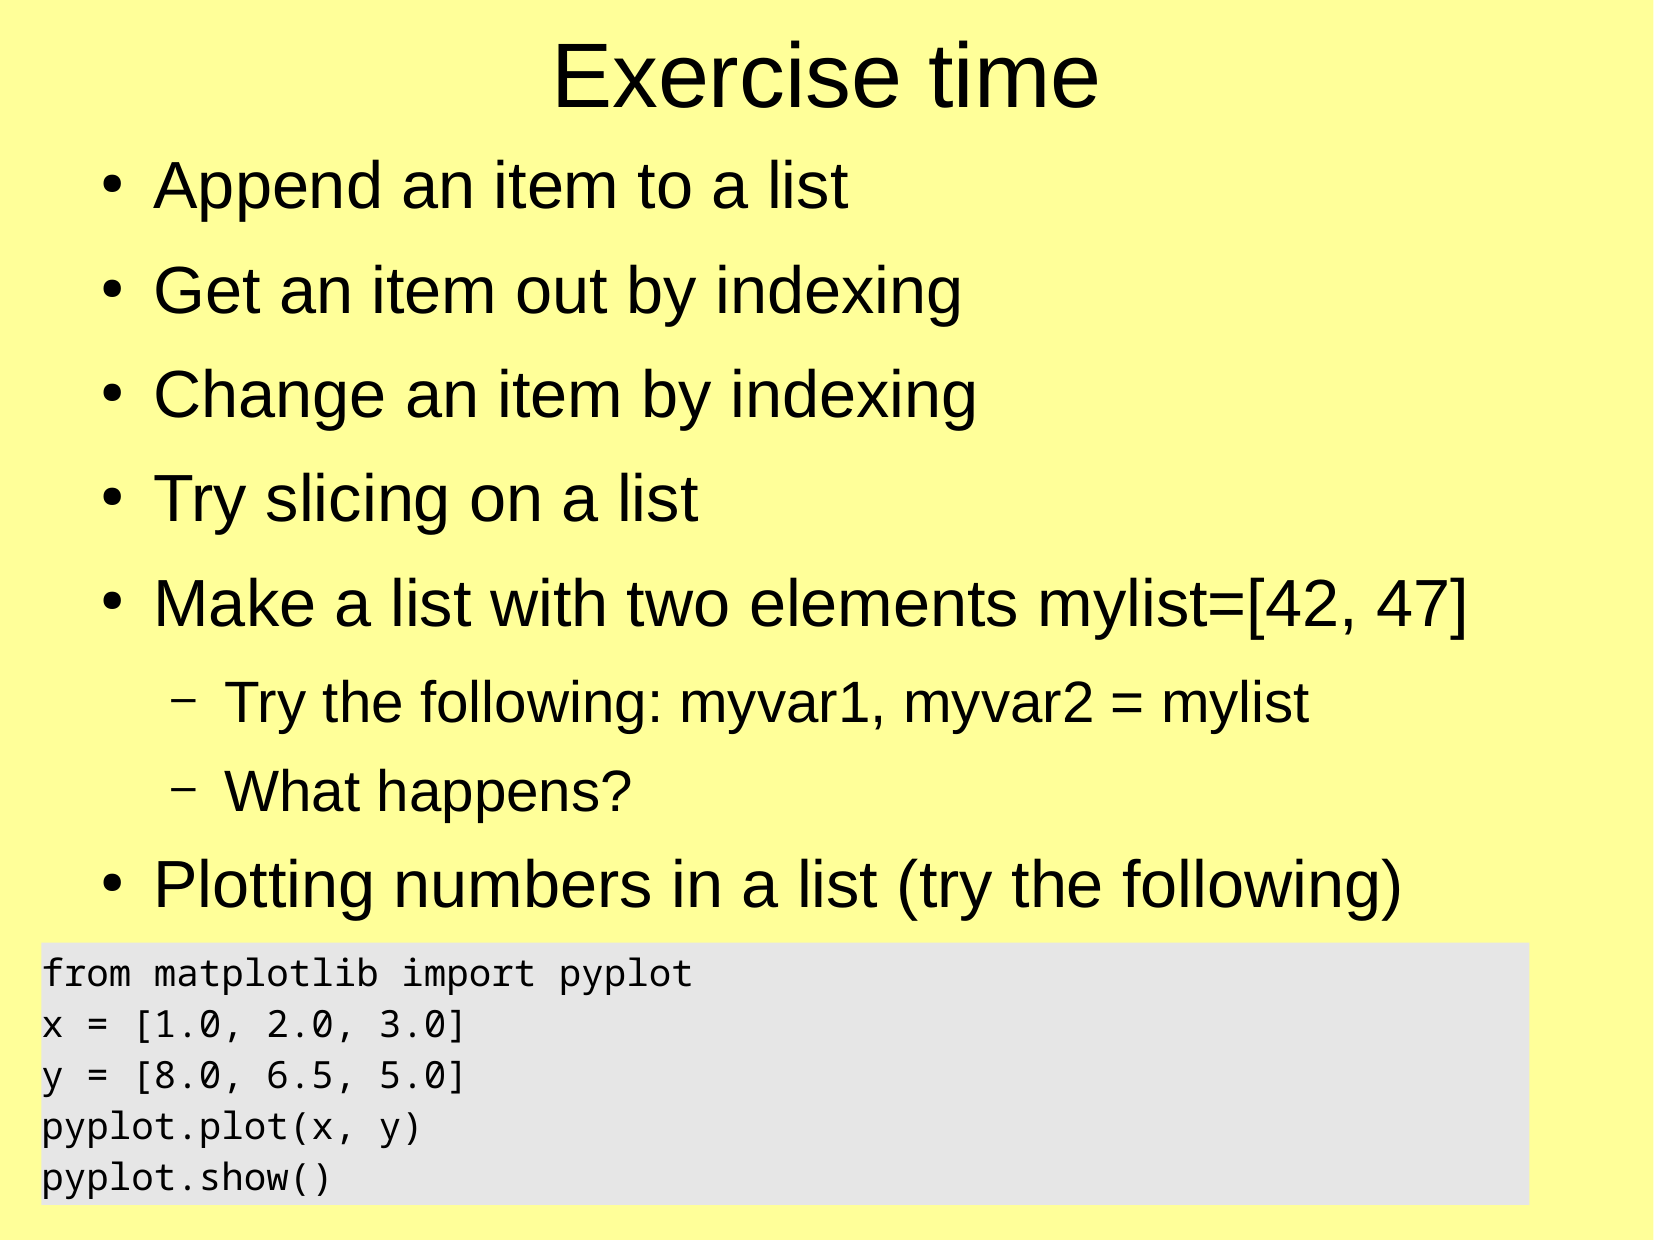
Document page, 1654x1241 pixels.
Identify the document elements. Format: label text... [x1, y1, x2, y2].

title Exercise time [82, 0, 1571, 148]
list Append an item to a list Get an item out by indexing Change an item by indexing Try slicing on a list Make a list with two elements mylist=[42, 47] Try the following: myvar1, myvar2 = mylist What happens? Plotting numbers in a list (try the following) [82, 148, 1571, 1232]
text_box from matplotlib import pyplot x = [1.0, 2.0, 3.0] y = [8.0, 6.5, 5.0] pyplot.plot(x, y) pyplot.show() [41, 942, 1530, 1205]
